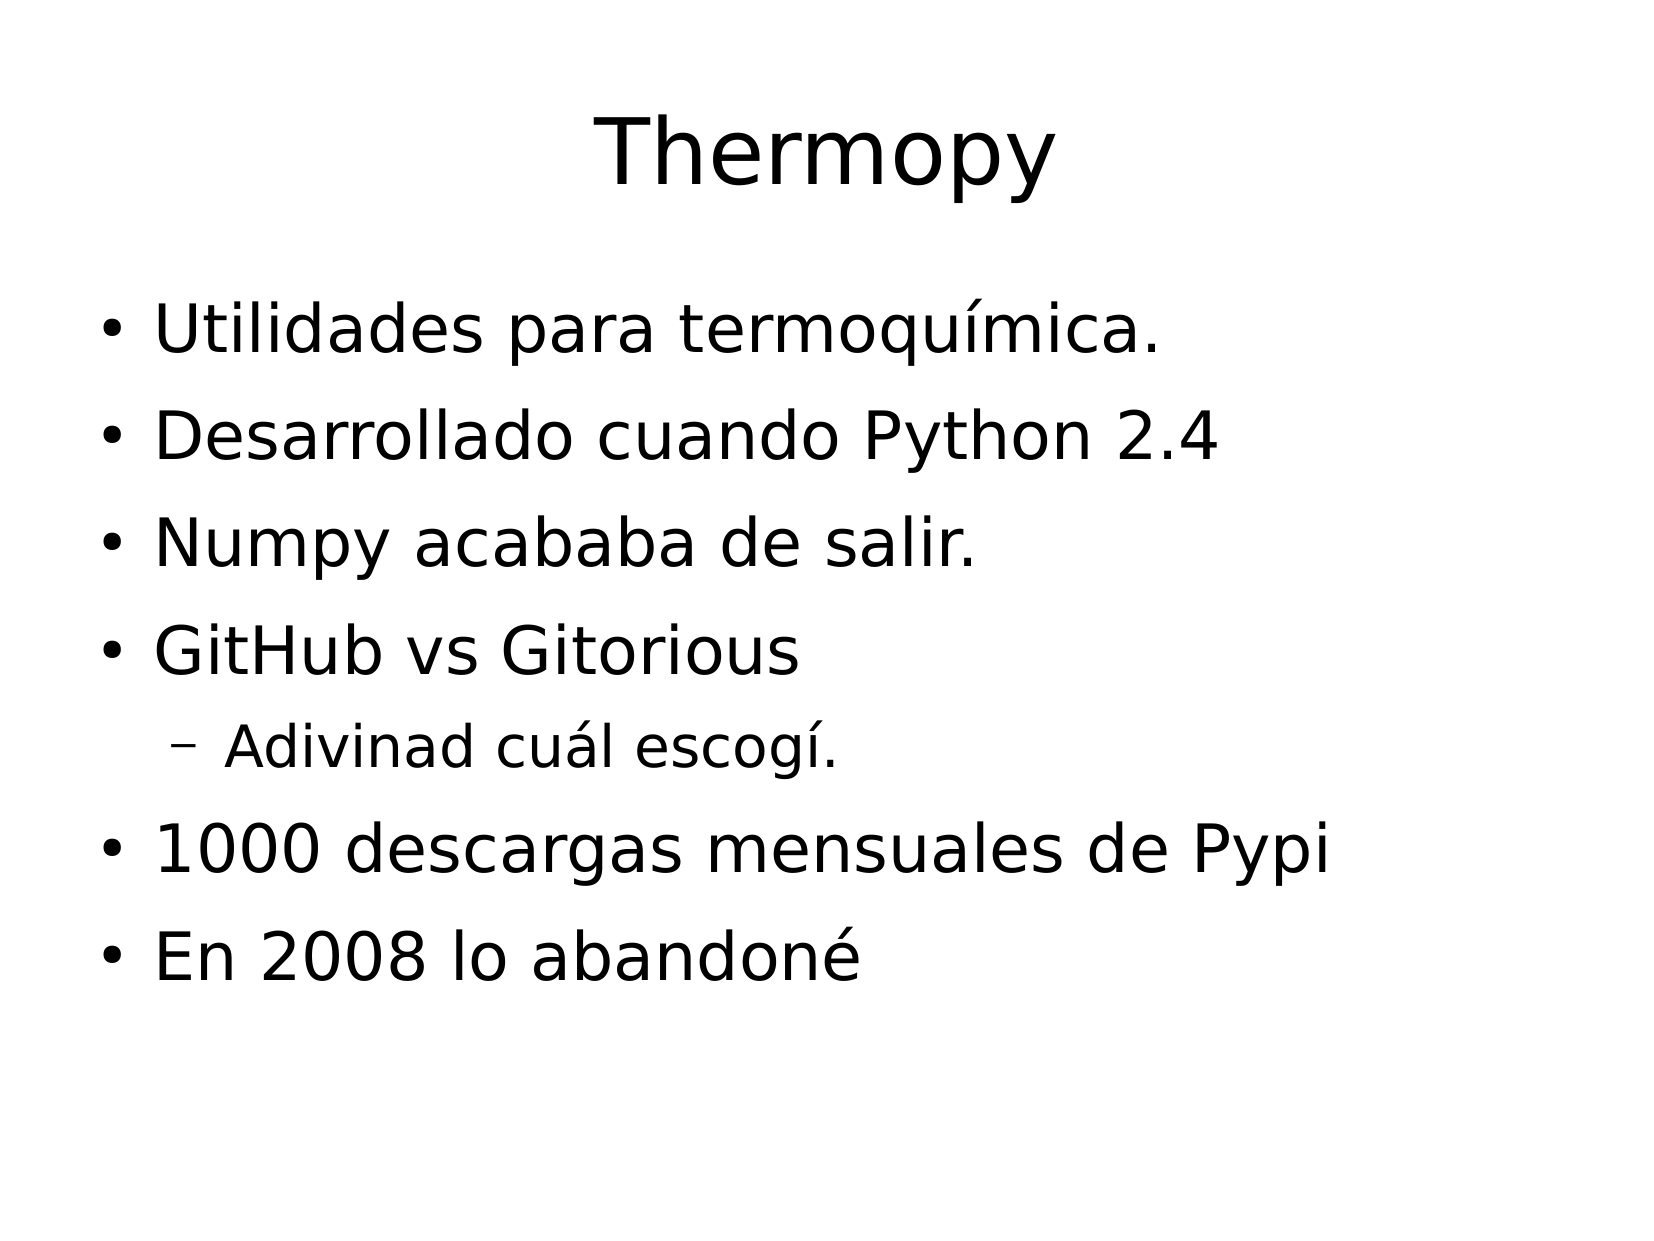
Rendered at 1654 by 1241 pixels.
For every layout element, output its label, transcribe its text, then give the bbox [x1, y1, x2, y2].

list Utilidades para termoquímica. Desarrollado cuando Python 2.4 Numpy acababa de salir. GitHub vs Gitorious Adivinad cuál escogí. 1000 descargas mensuales de Pypi En 2008 lo abandoné [82, 290, 1571, 1010]
title Thermopy [82, 49, 1571, 257]
